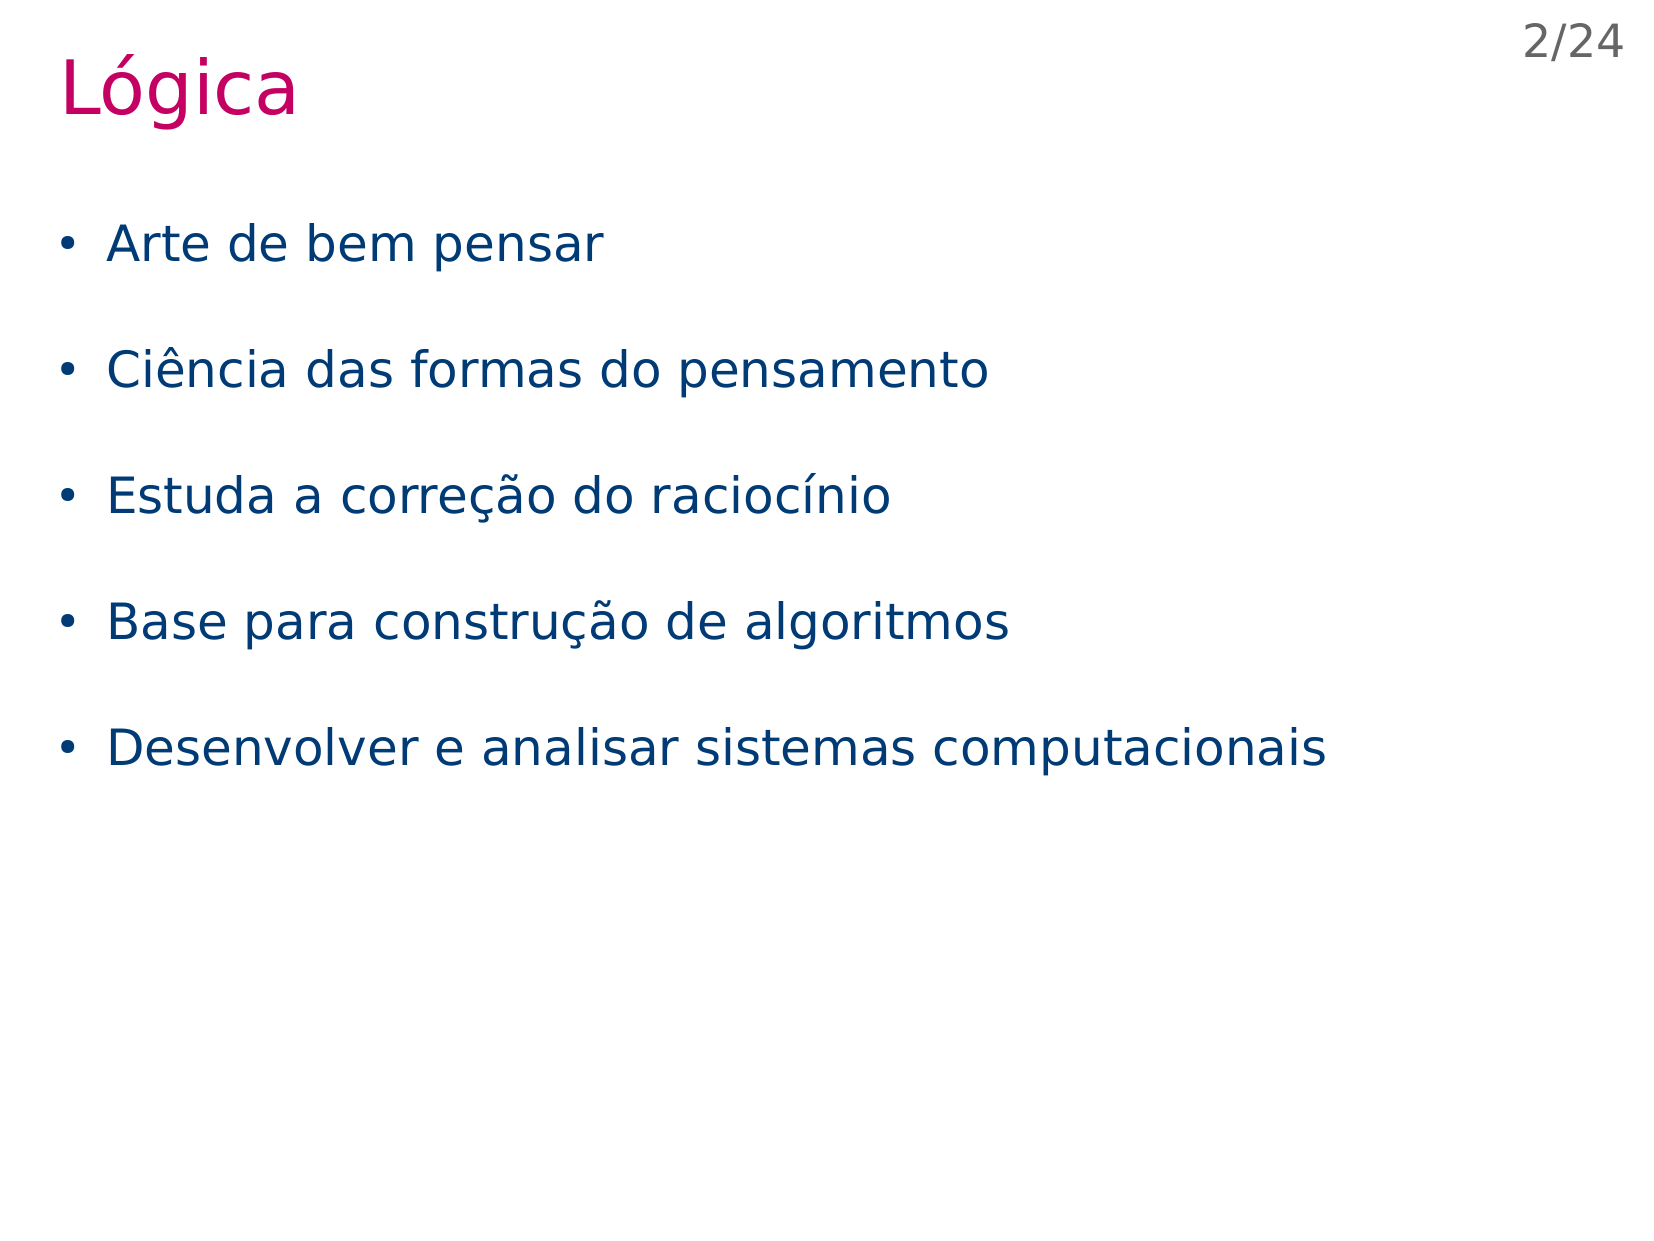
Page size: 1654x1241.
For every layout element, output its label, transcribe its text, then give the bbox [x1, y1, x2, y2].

list Arte de bem pensar Ciência das formas do pensamento Estuda a correção do raciocínio Base para construção de algoritmos Desenvolver e analisar sistemas computacionais [59, 206, 1625, 1211]
title Lógica [59, 29, 1595, 148]
